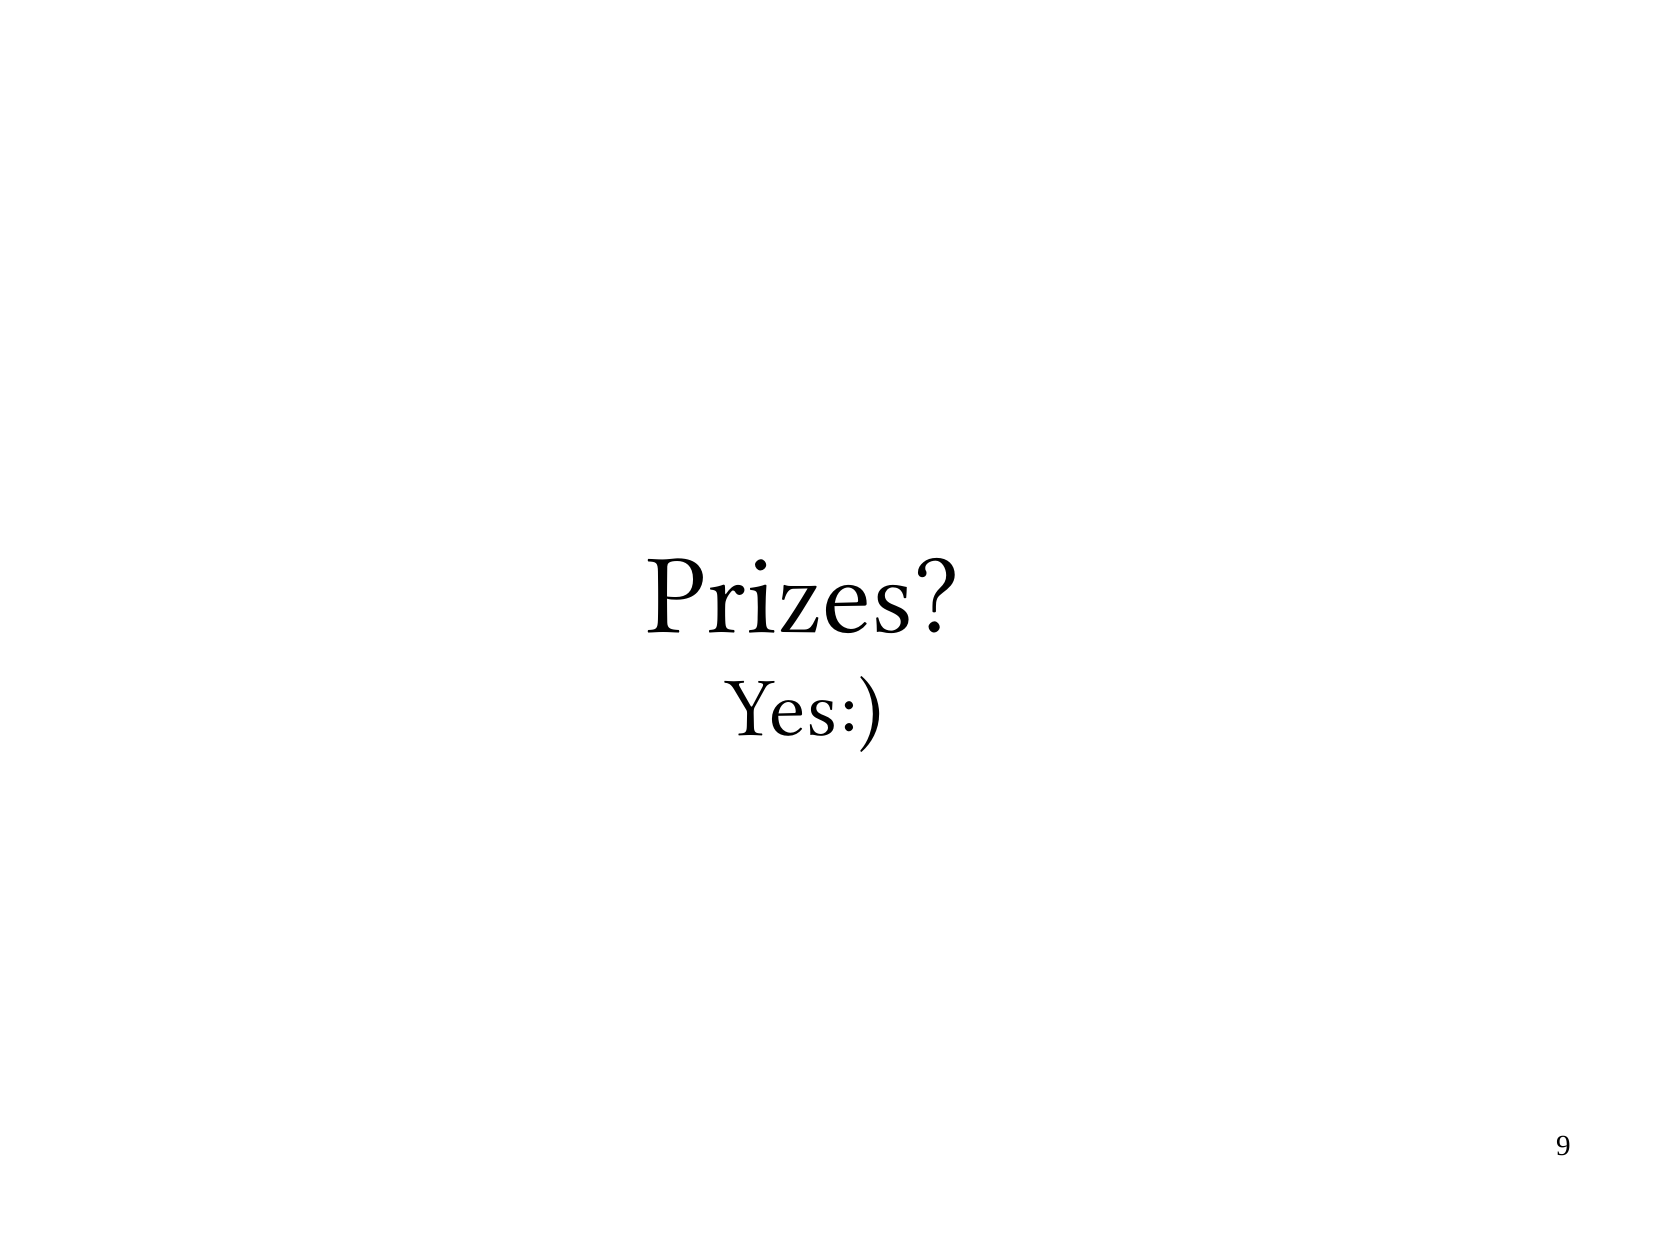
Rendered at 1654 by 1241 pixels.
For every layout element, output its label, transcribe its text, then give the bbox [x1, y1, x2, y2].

subtitle Prizes? Yes:) [60, 72, 1549, 1216]
